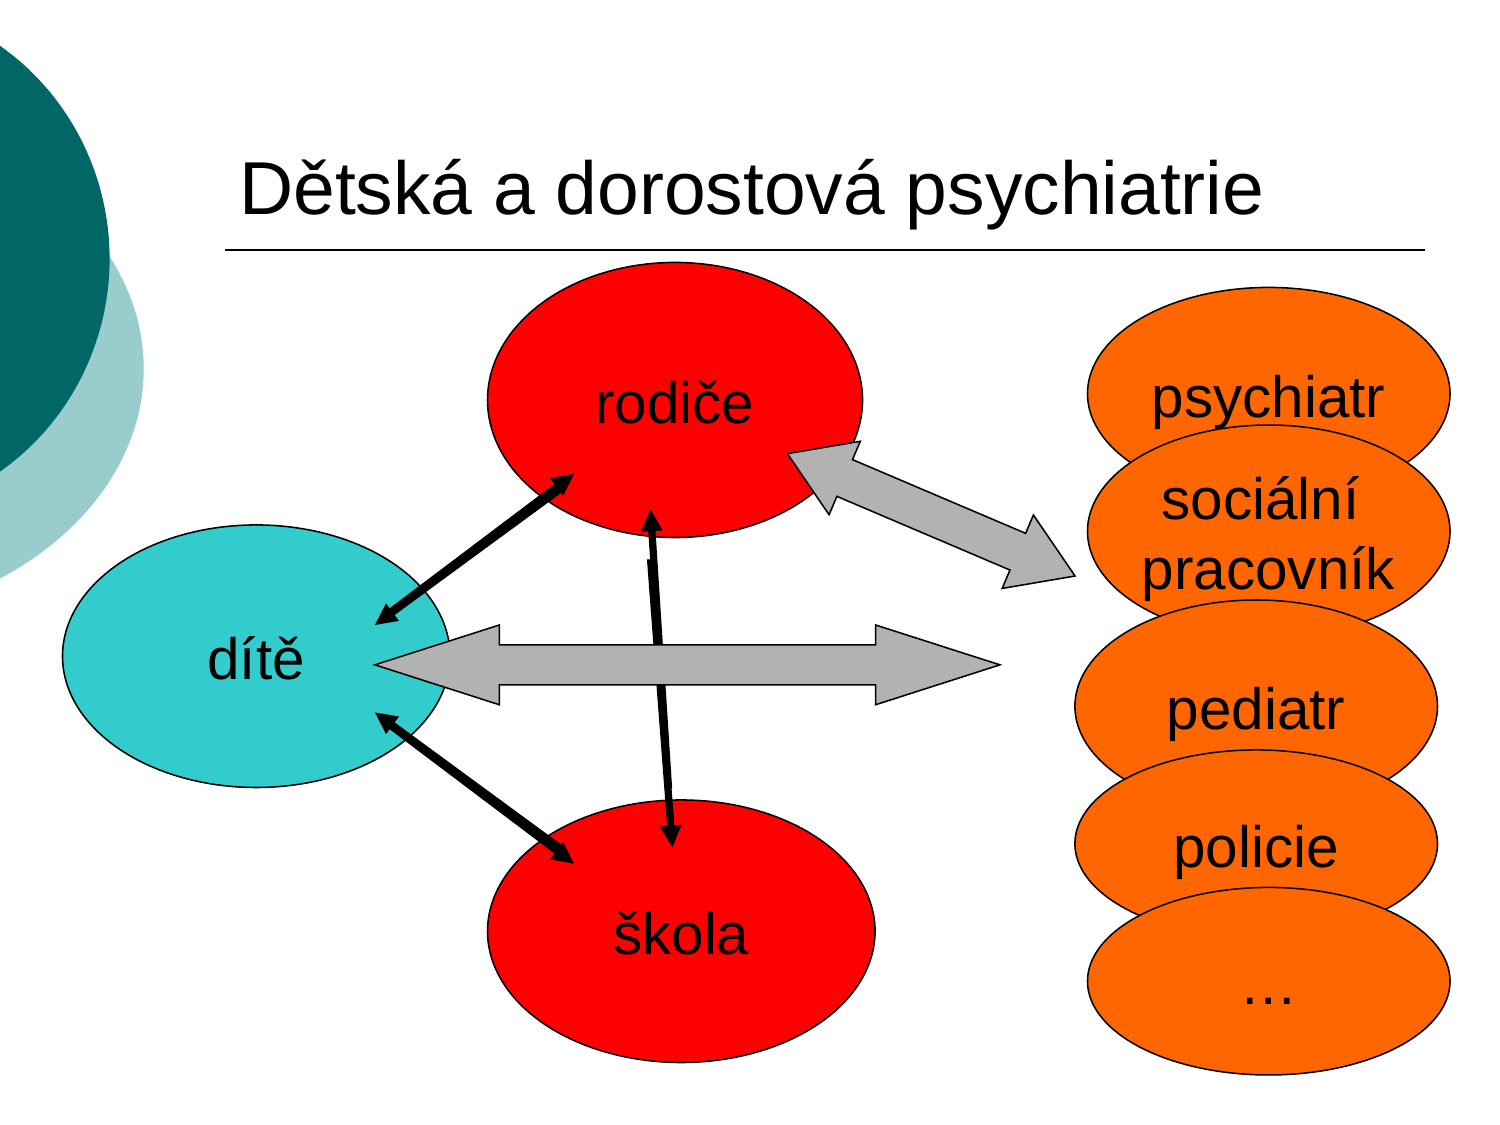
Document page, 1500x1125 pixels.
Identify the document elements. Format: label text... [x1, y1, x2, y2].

title Dětská a dorostová psychiatrie [224, 49, 1425, 237]
text_box dítě [62, 524, 449, 788]
text_box sociální pracovník [1087, 425, 1451, 621]
text_box policie [1074, 749, 1438, 915]
text_box psychiatr [1087, 287, 1451, 462]
text_box škola [487, 799, 876, 1063]
text_box [787, 441, 1076, 589]
text_box [374, 624, 1000, 705]
text_box … [1087, 887, 1451, 1075]
text_box rodiče [487, 262, 863, 538]
text_box pediatr [1074, 600, 1438, 779]
